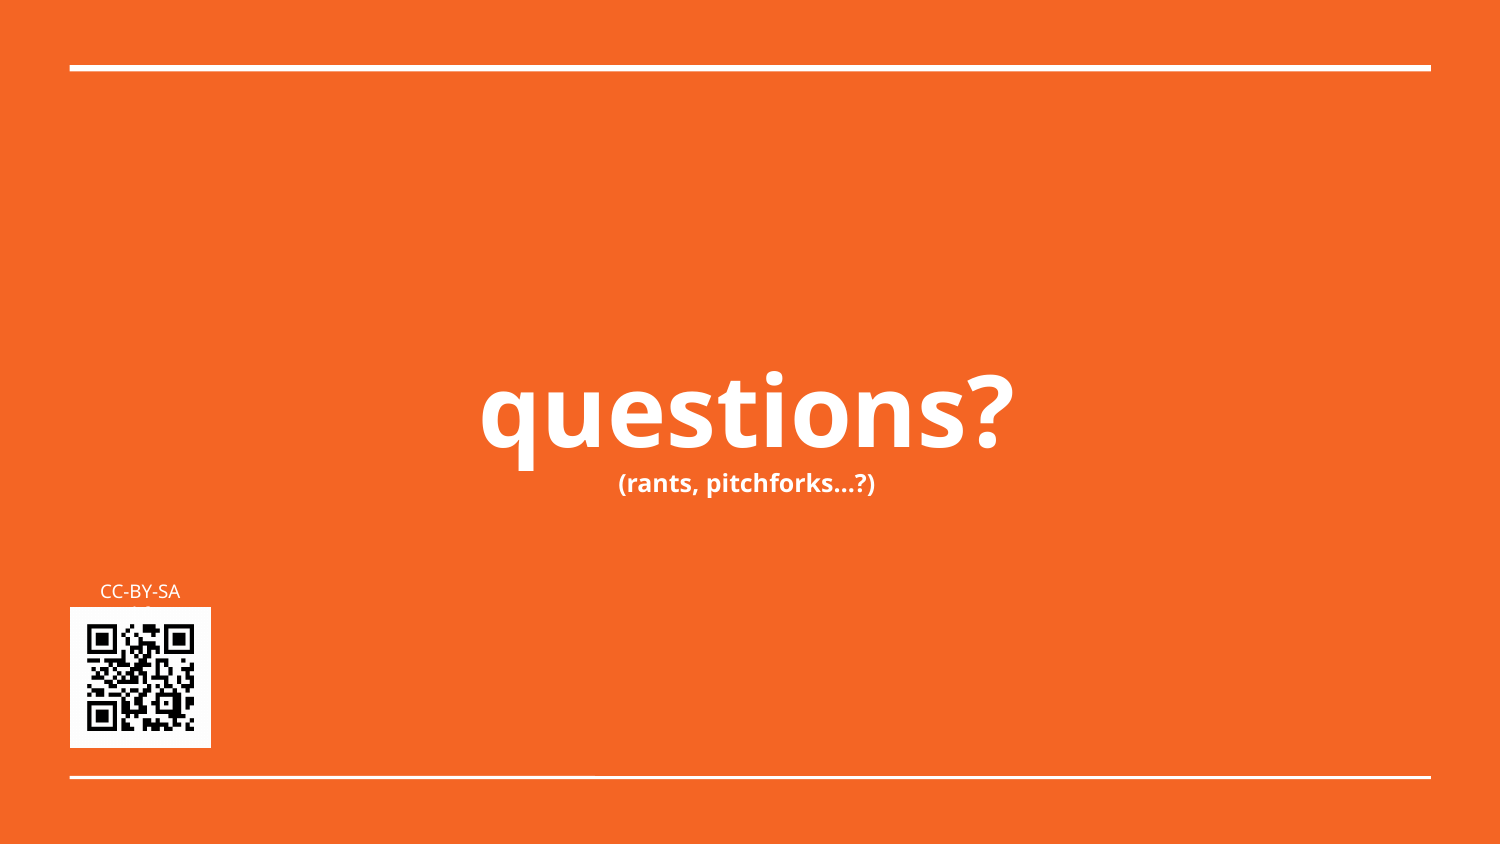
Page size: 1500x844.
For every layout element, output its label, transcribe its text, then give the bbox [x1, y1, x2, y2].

title questions? (rants, pitchforks…?) [66, 296, 1428, 550]
picture [70, 607, 211, 748]
text_box CC-BY-SA 4.0 [70, 564, 211, 607]
